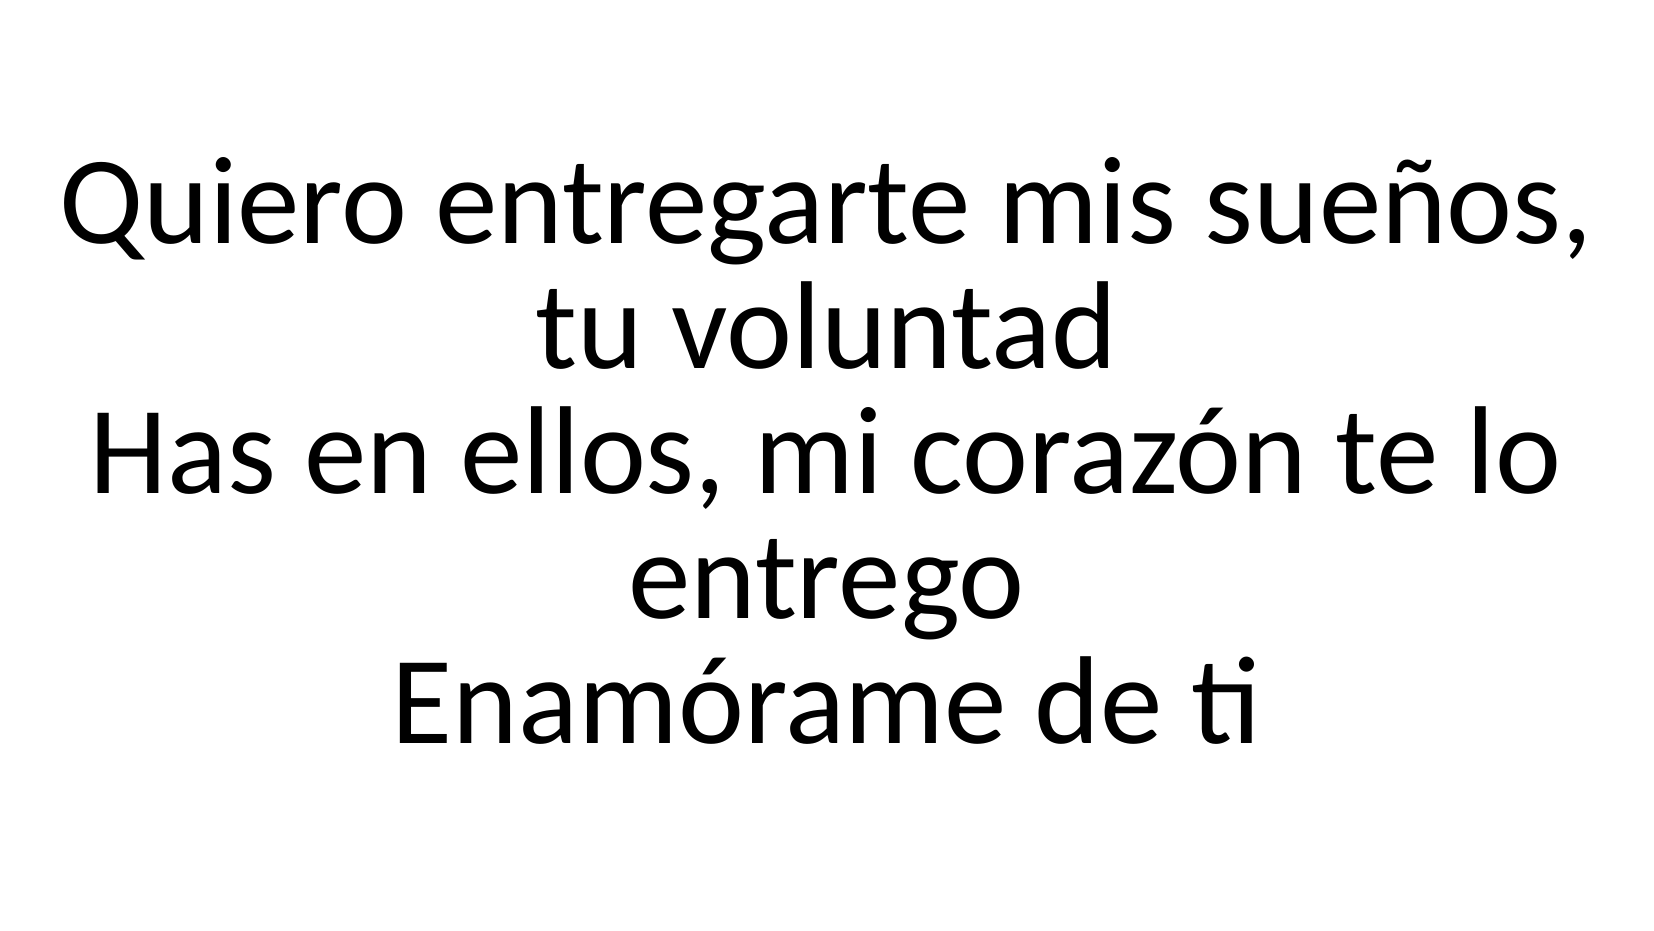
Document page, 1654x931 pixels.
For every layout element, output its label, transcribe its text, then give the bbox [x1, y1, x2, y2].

title Quiero entregarte mis sueños, tu voluntad Has en ellos, mi corazón te lo entrego Enamórame de ti [0, 0, 1654, 931]
